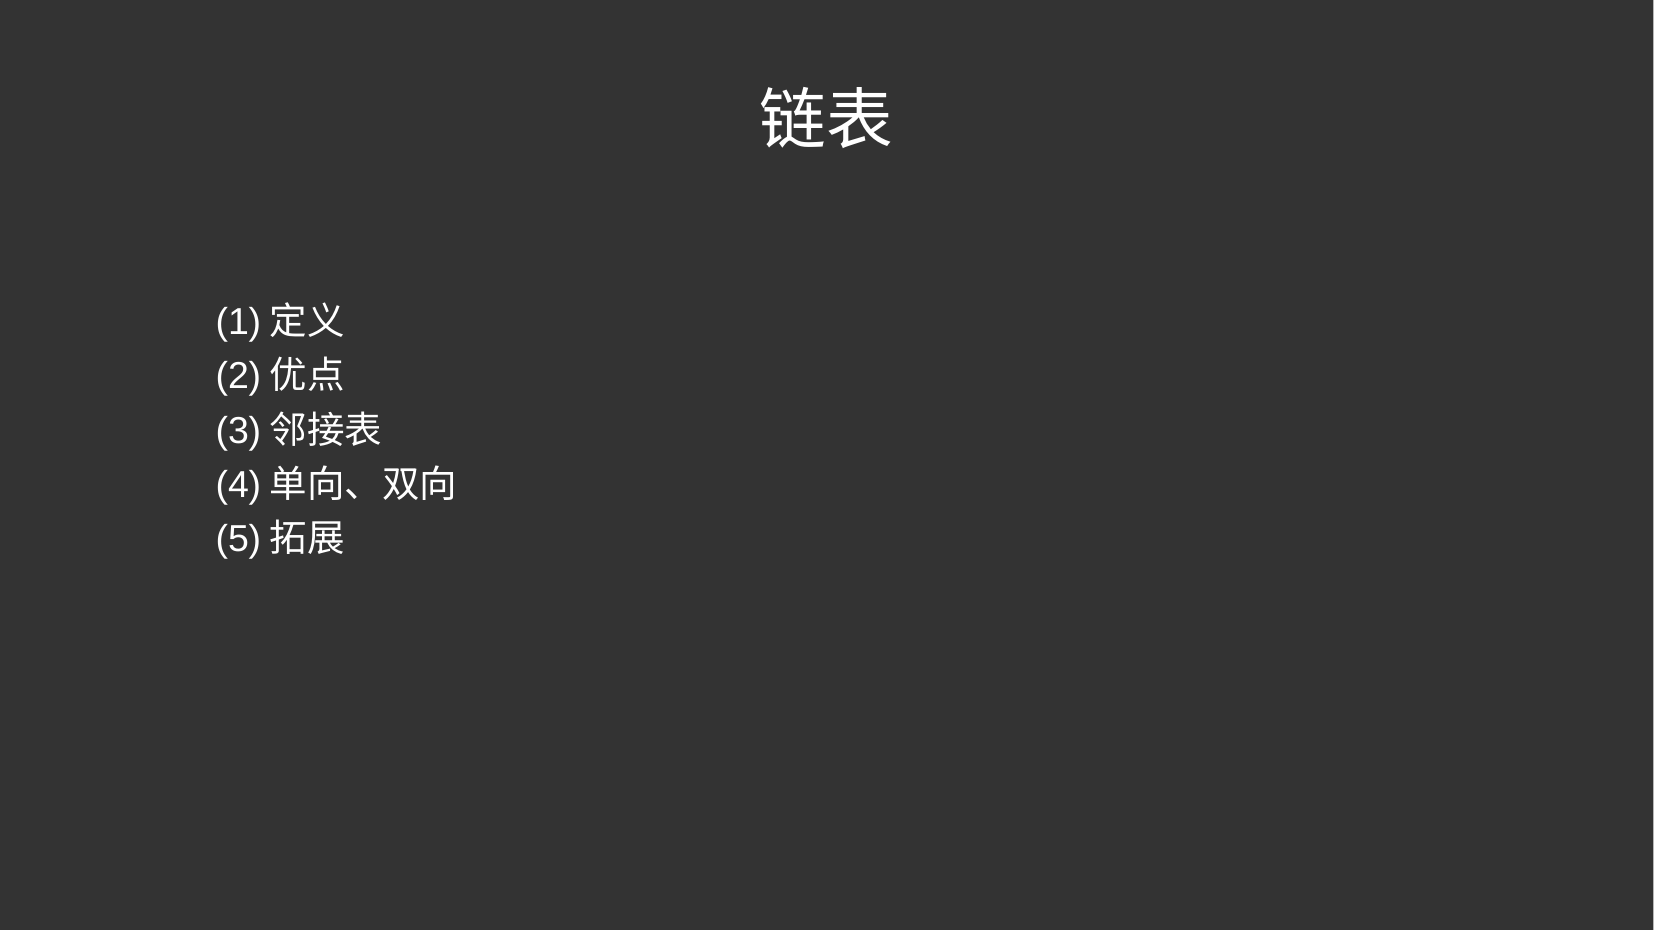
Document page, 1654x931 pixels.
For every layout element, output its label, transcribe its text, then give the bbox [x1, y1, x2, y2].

text_box (1)定义 (2)优点 (3)邻接表 (4)单向、双向 (5)拓展 [200, 283, 898, 577]
title 链表 [82, 37, 1571, 193]
